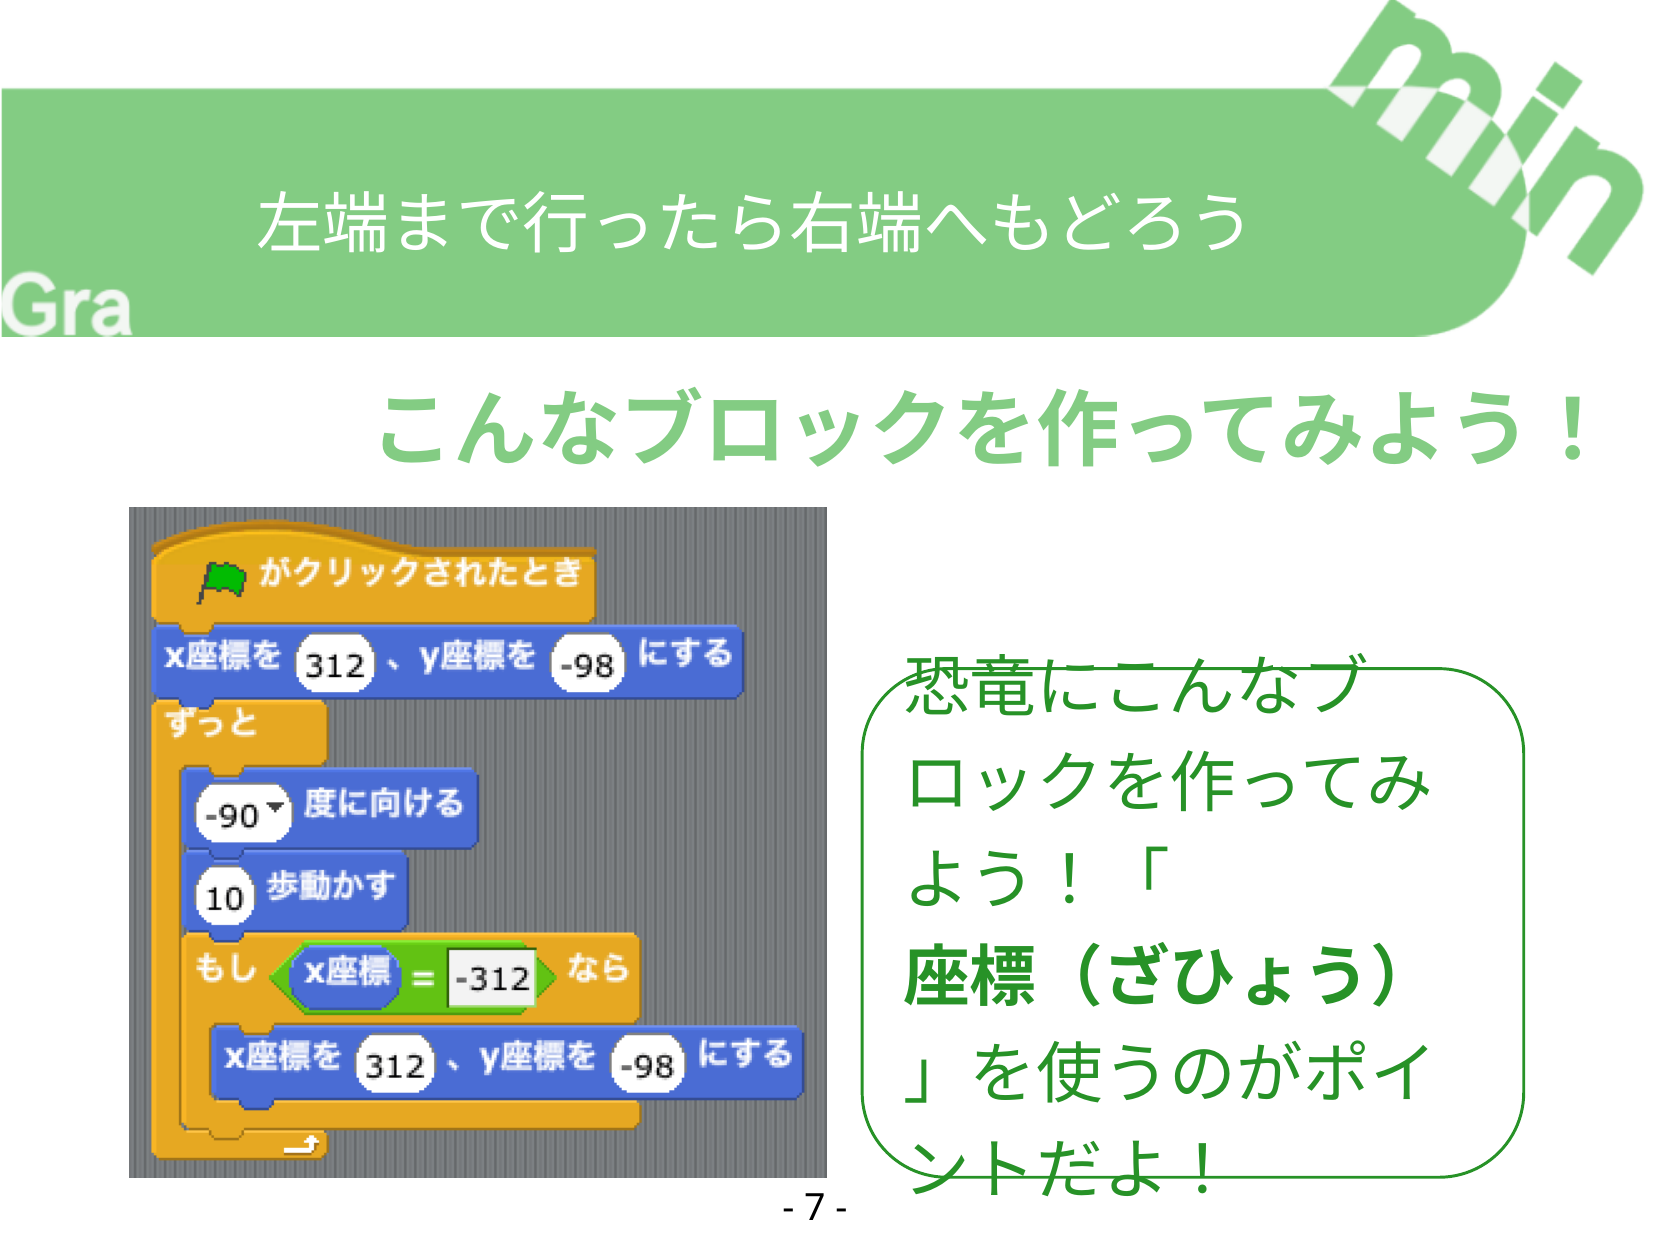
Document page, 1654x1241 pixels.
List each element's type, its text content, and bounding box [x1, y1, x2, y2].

picture [129, 507, 827, 1178]
text_box 恐竜にこんなブロックを作ってみよう！「座標（ざひょう）」を使うのがポイントだよ！ [862, 668, 1524, 1178]
text_box こんなブロックを作ってみよう！ [35, 355, 1630, 494]
picture [1, 0, 1654, 337]
text_box - 7 - [767, 1173, 886, 1241]
title 左端まで行ったら右端へもどろう [11, 113, 1501, 324]
